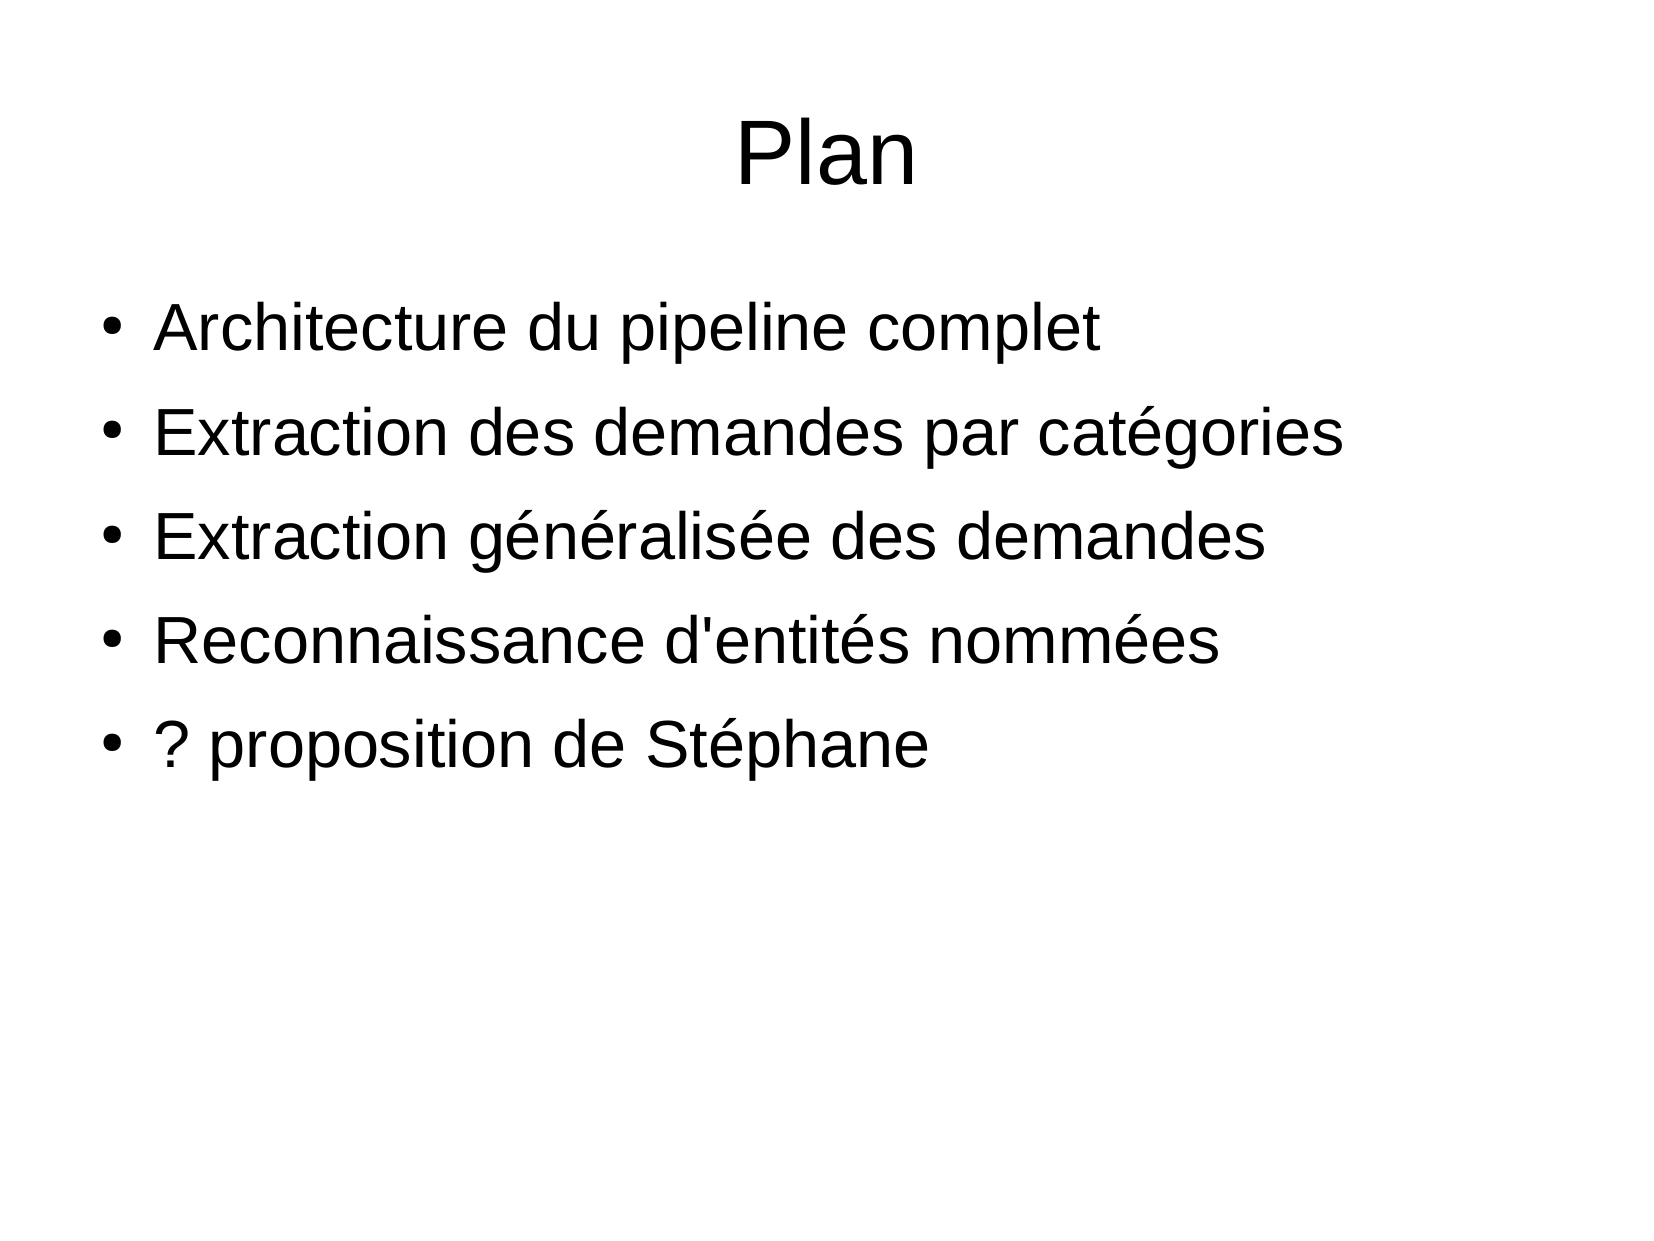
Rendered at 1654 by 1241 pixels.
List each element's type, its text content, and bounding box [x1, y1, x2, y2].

list Architecture du pipeline complet Extraction des demandes par catégories Extraction généralisée des demandes Reconnaissance d'entités nommées ? proposition de Stéphane [82, 290, 1571, 1010]
title Plan [82, 49, 1571, 257]
